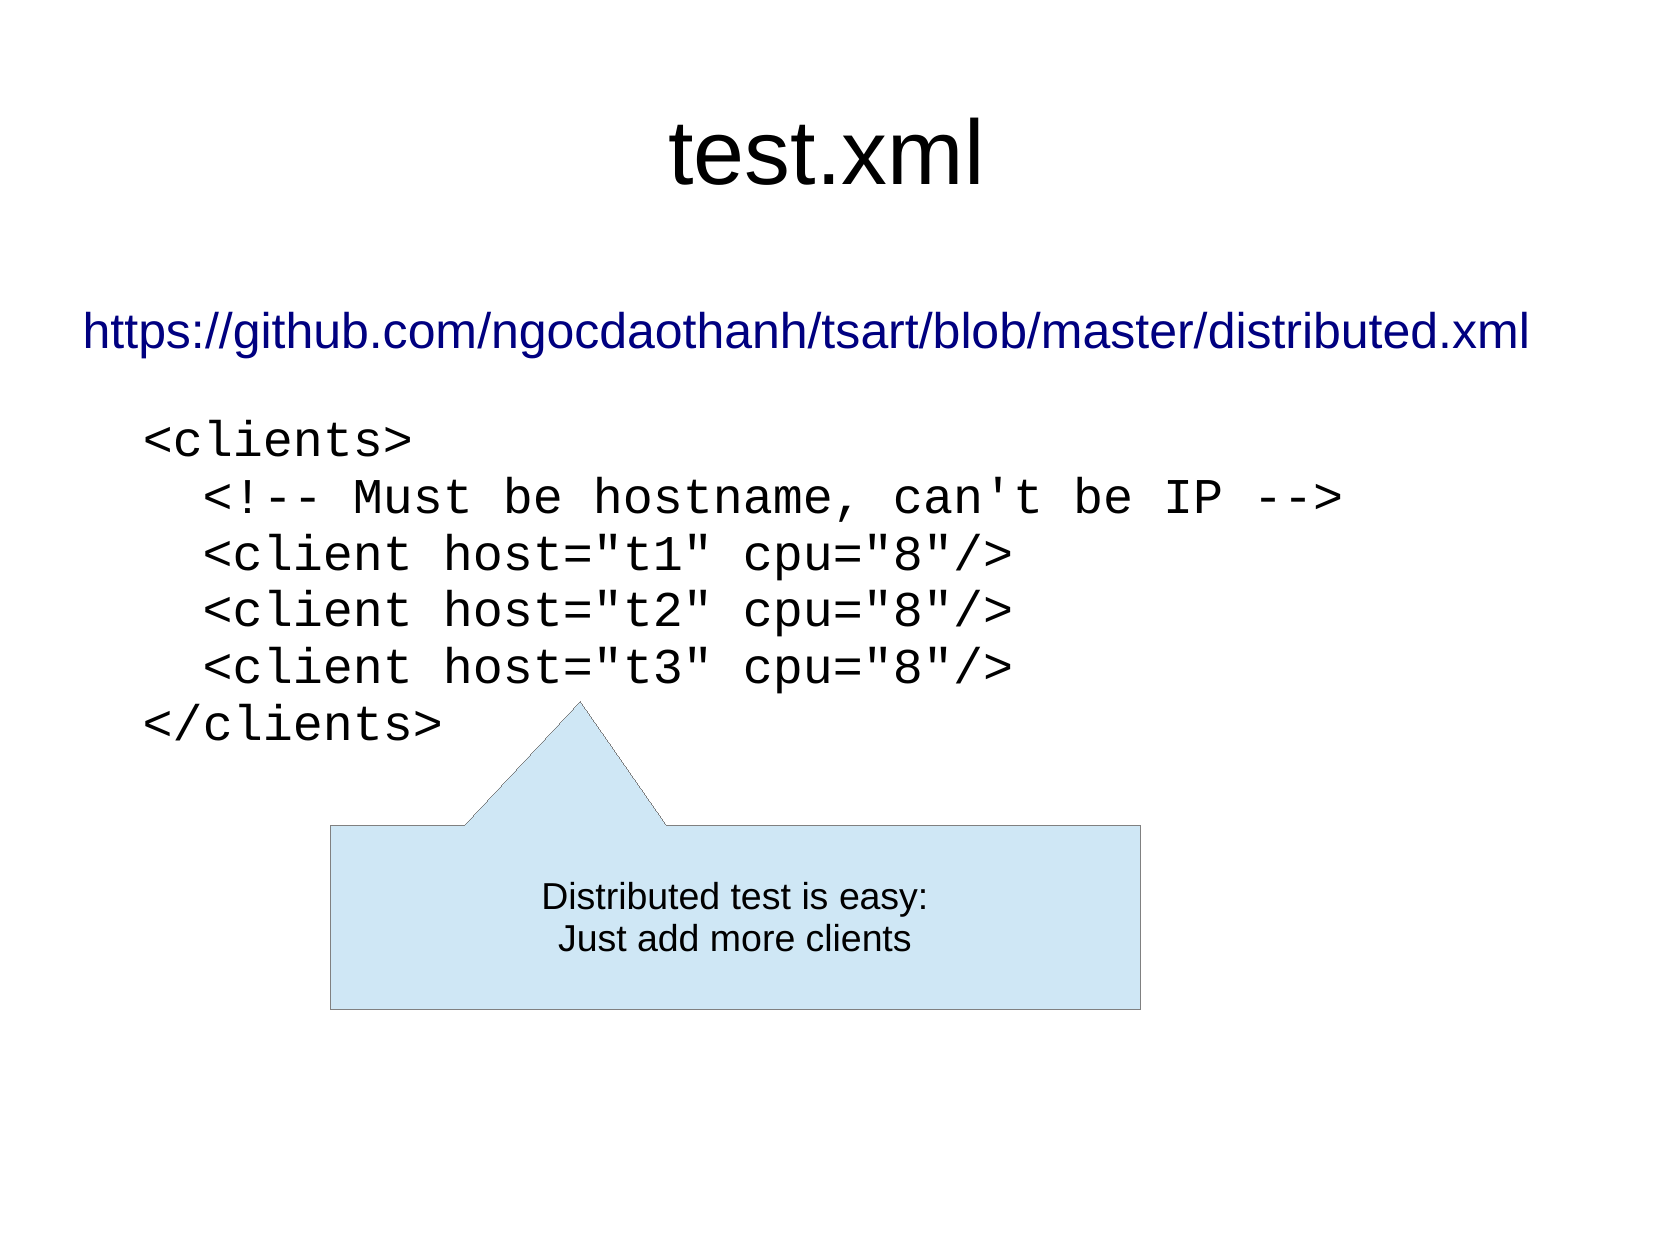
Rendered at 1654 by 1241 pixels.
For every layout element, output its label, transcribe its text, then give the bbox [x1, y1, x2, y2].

subtitle https://github.com/ngocdaothanh/tsart/blob/master/distributed.xml <clients> <!-- Must be hostname, can't be IP --> <client host="t1" cpu="8"/> <client host="t2" cpu="8"/> <client host="t3" cpu="8"/> </clients> [82, 49, 1571, 1010]
text_box Distributed test is easy: Just add more clients [330, 701, 1141, 1010]
